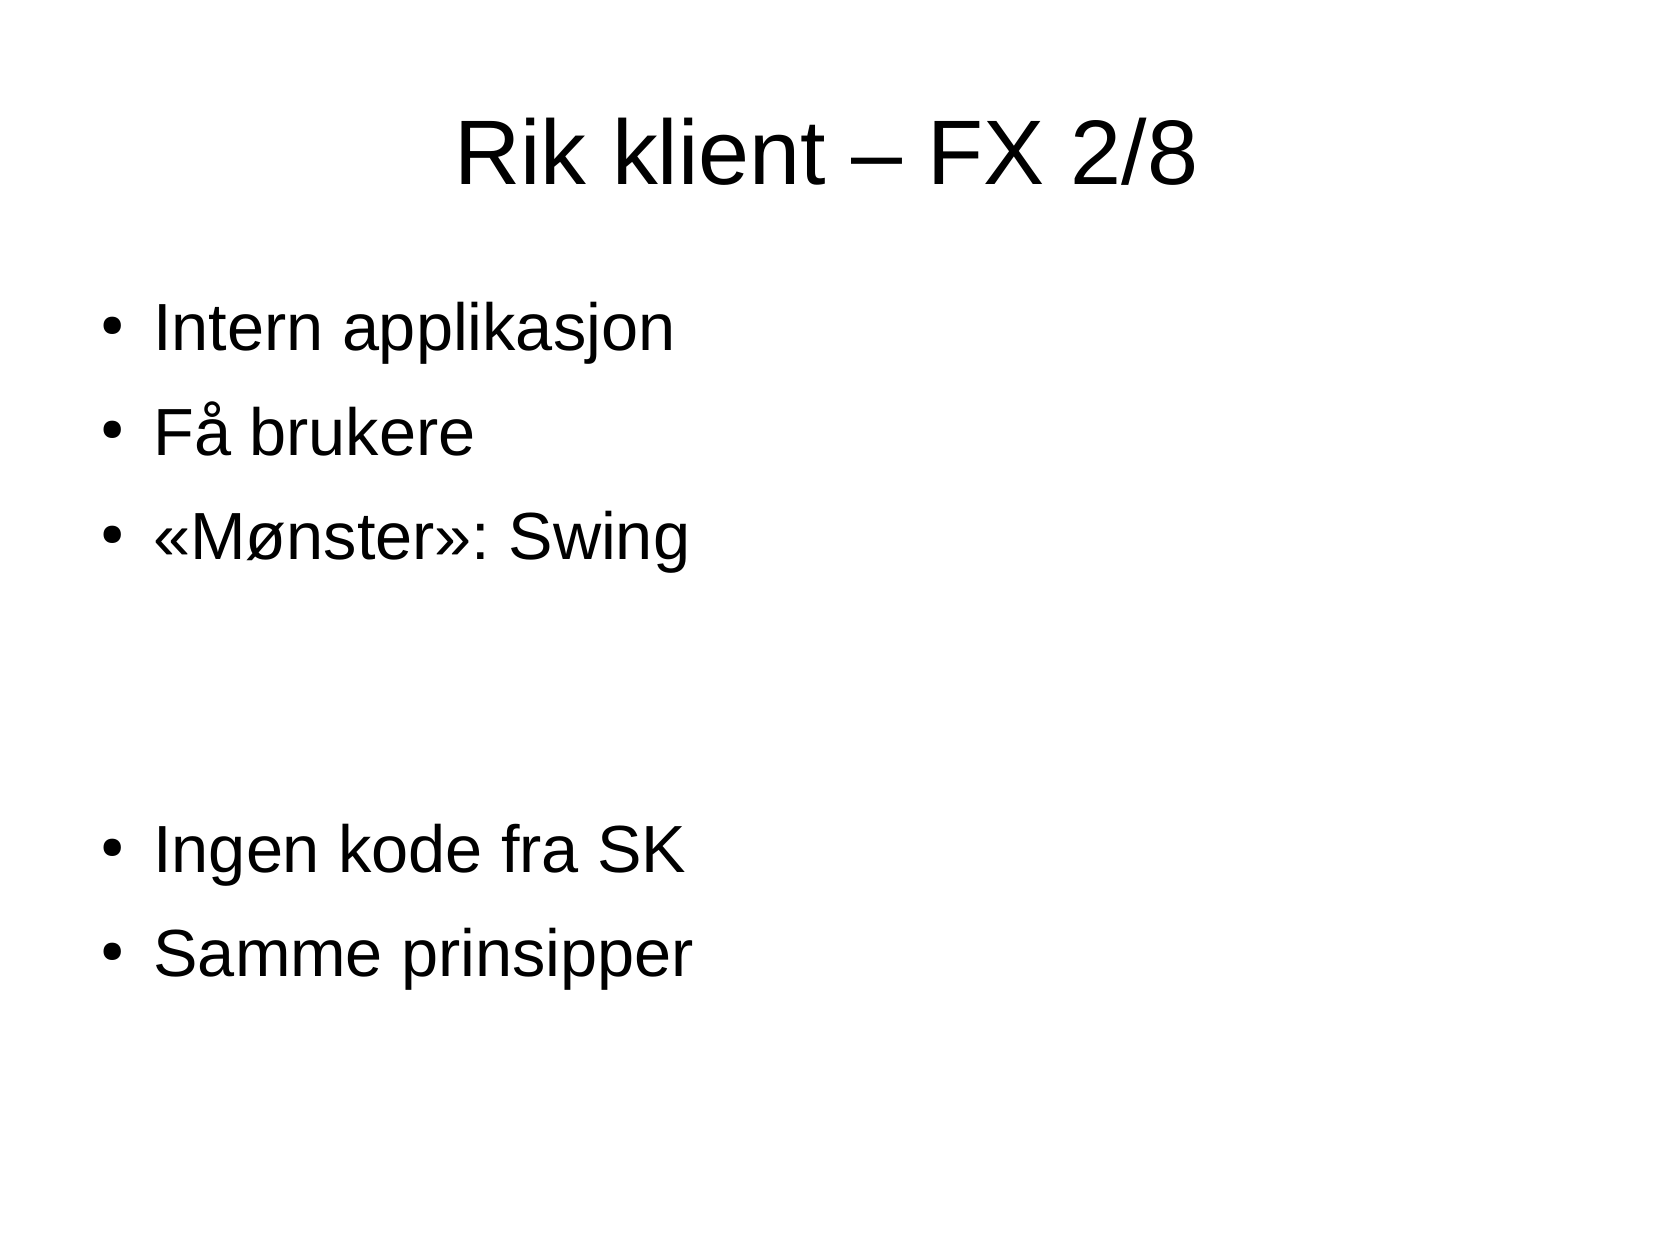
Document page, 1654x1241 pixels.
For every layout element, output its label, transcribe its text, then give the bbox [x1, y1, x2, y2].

list Intern applikasjon Få brukere «Mønster»: Swing Ingen kode fra SK Samme prinsipper [82, 290, 1571, 1010]
title Rik klient – FX 2/8 [82, 49, 1571, 257]
